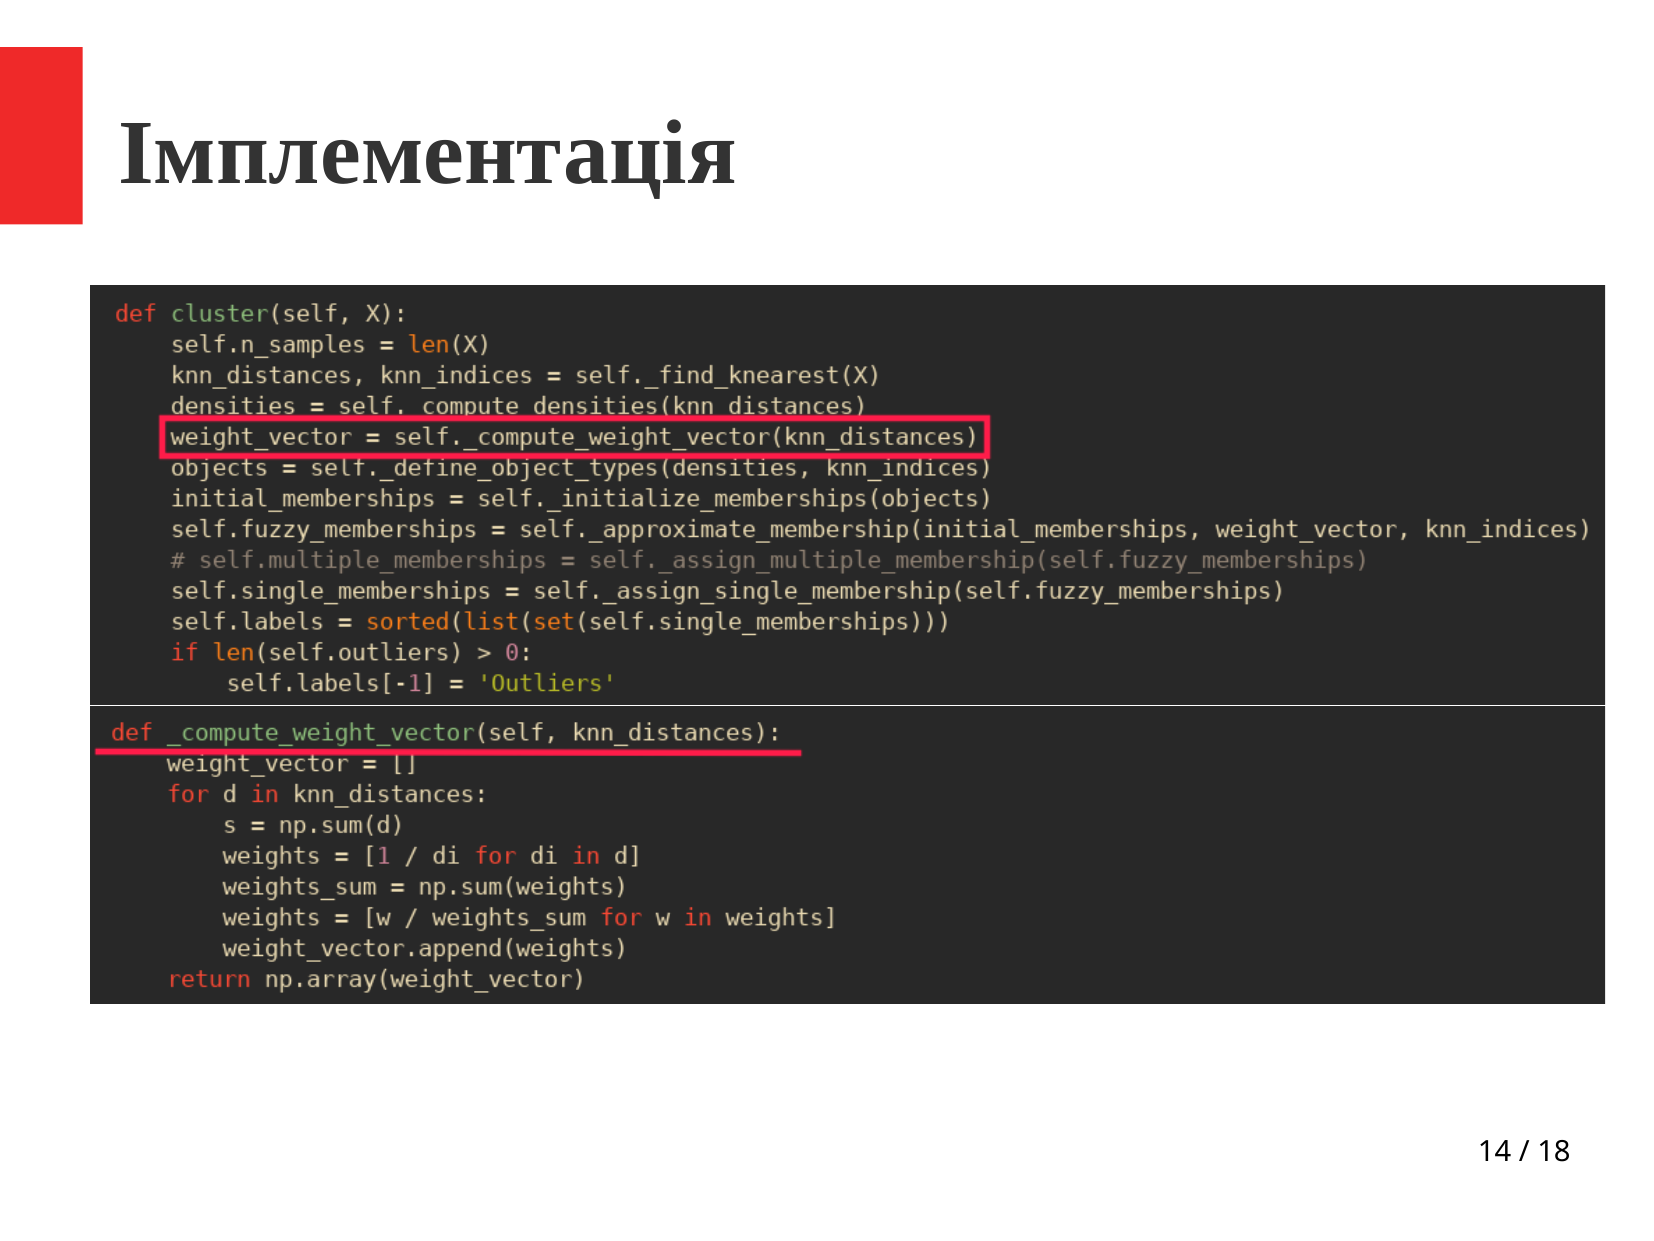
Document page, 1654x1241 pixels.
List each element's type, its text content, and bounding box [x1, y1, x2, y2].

picture [90, 285, 1606, 705]
title Імплементація [118, 49, 1571, 257]
picture [90, 706, 1606, 1006]
